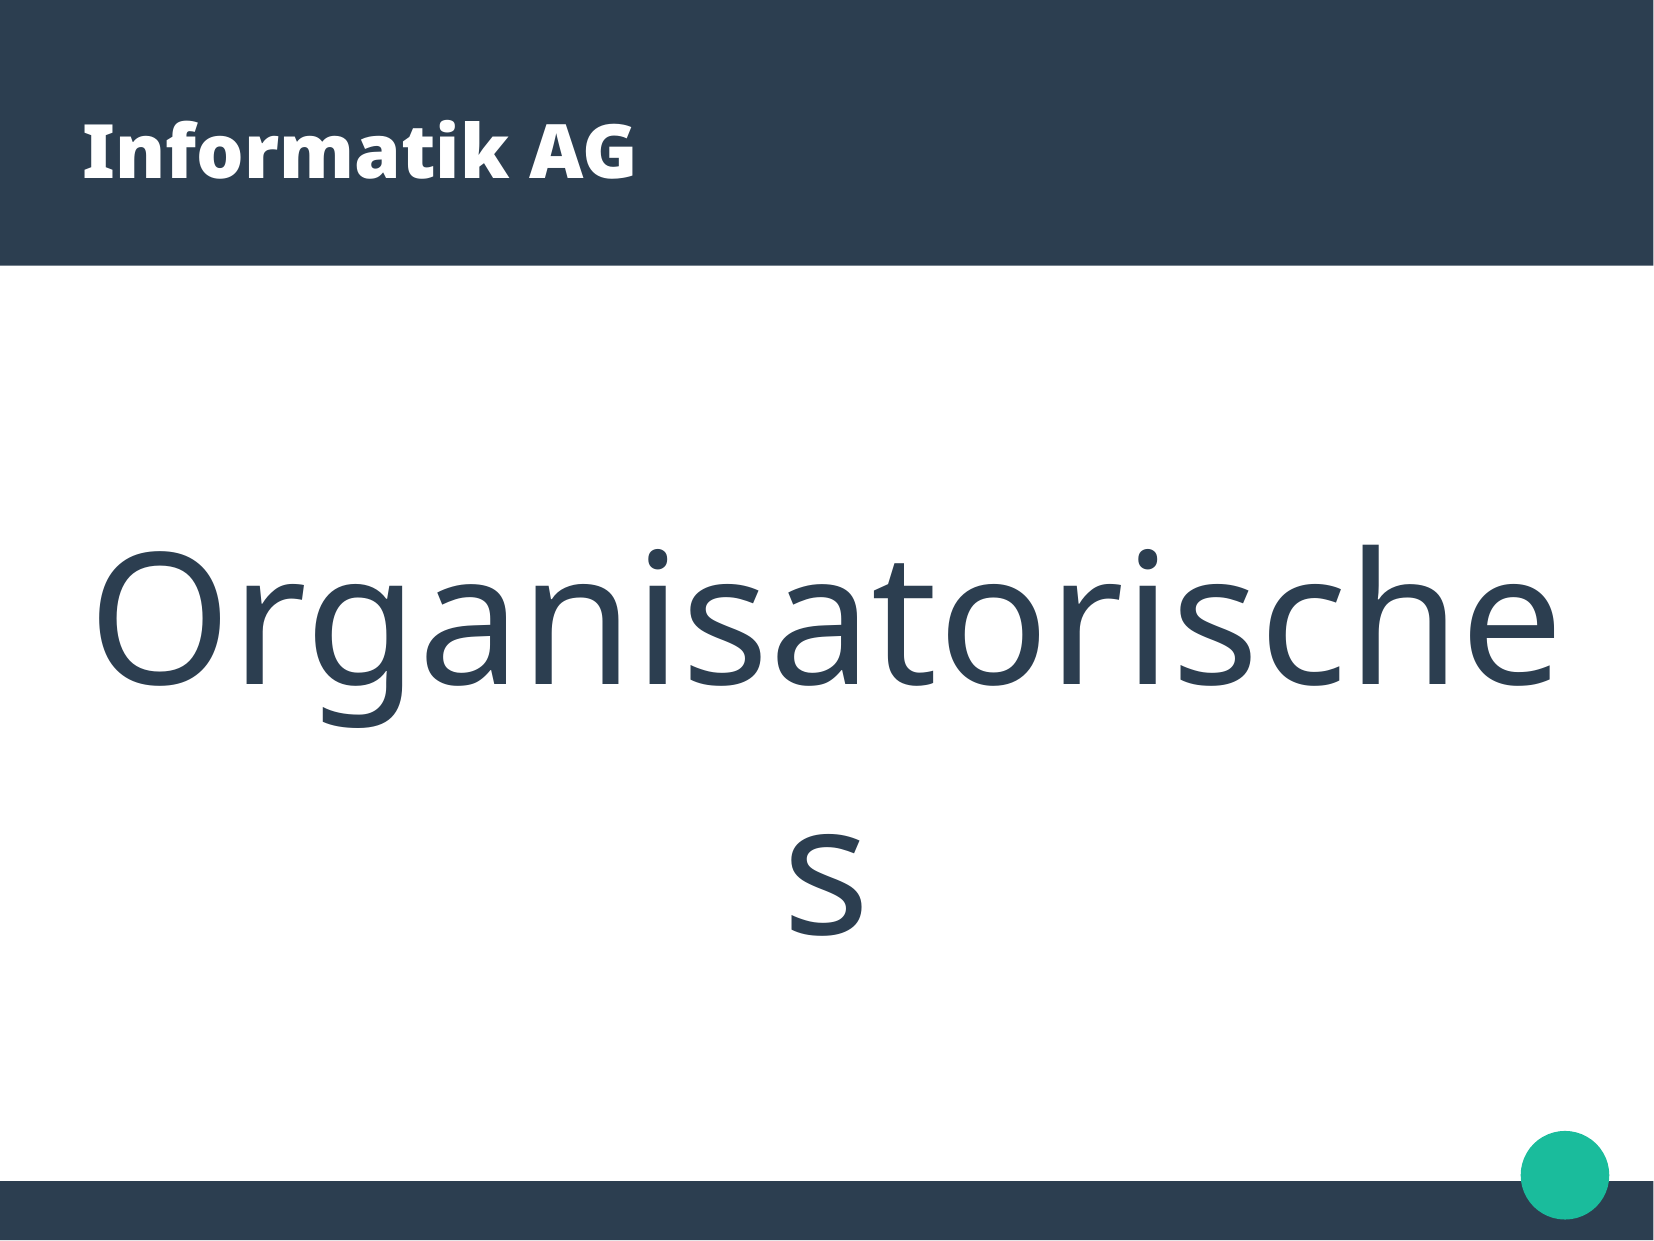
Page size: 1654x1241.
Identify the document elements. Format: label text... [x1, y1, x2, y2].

title Informatik AG [82, 47, 1235, 252]
subtitle Organisatorisches [59, 324, 1595, 1152]
